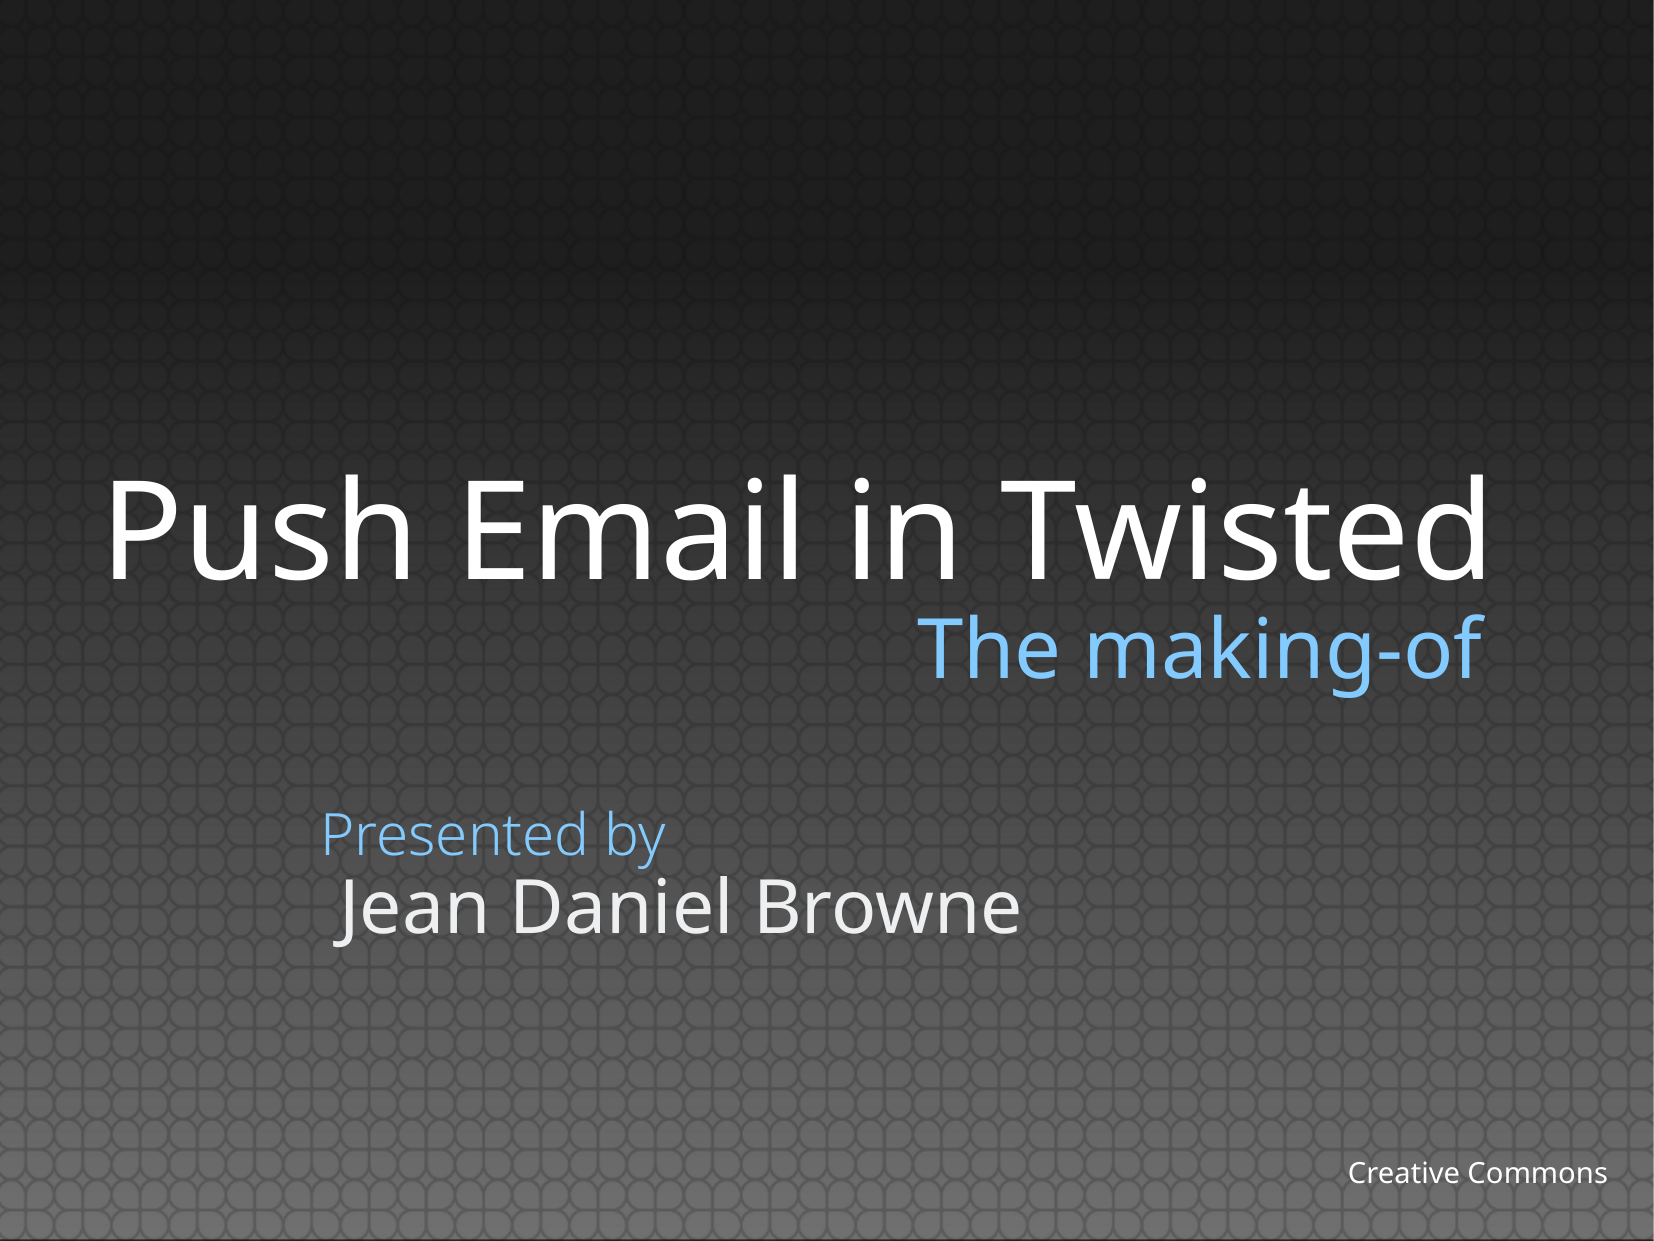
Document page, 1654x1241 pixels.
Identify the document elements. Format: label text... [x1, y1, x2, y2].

subtitle The making-of [136, 599, 1483, 693]
text_box Jean Daniel Browne [334, 846, 1029, 946]
text_box Push Email in Twisted [73, 424, 1511, 594]
picture [0, 0, 1654, 1241]
text_box Creative Commons [1324, 1144, 1624, 1229]
text_box Presented by [305, 785, 681, 866]
